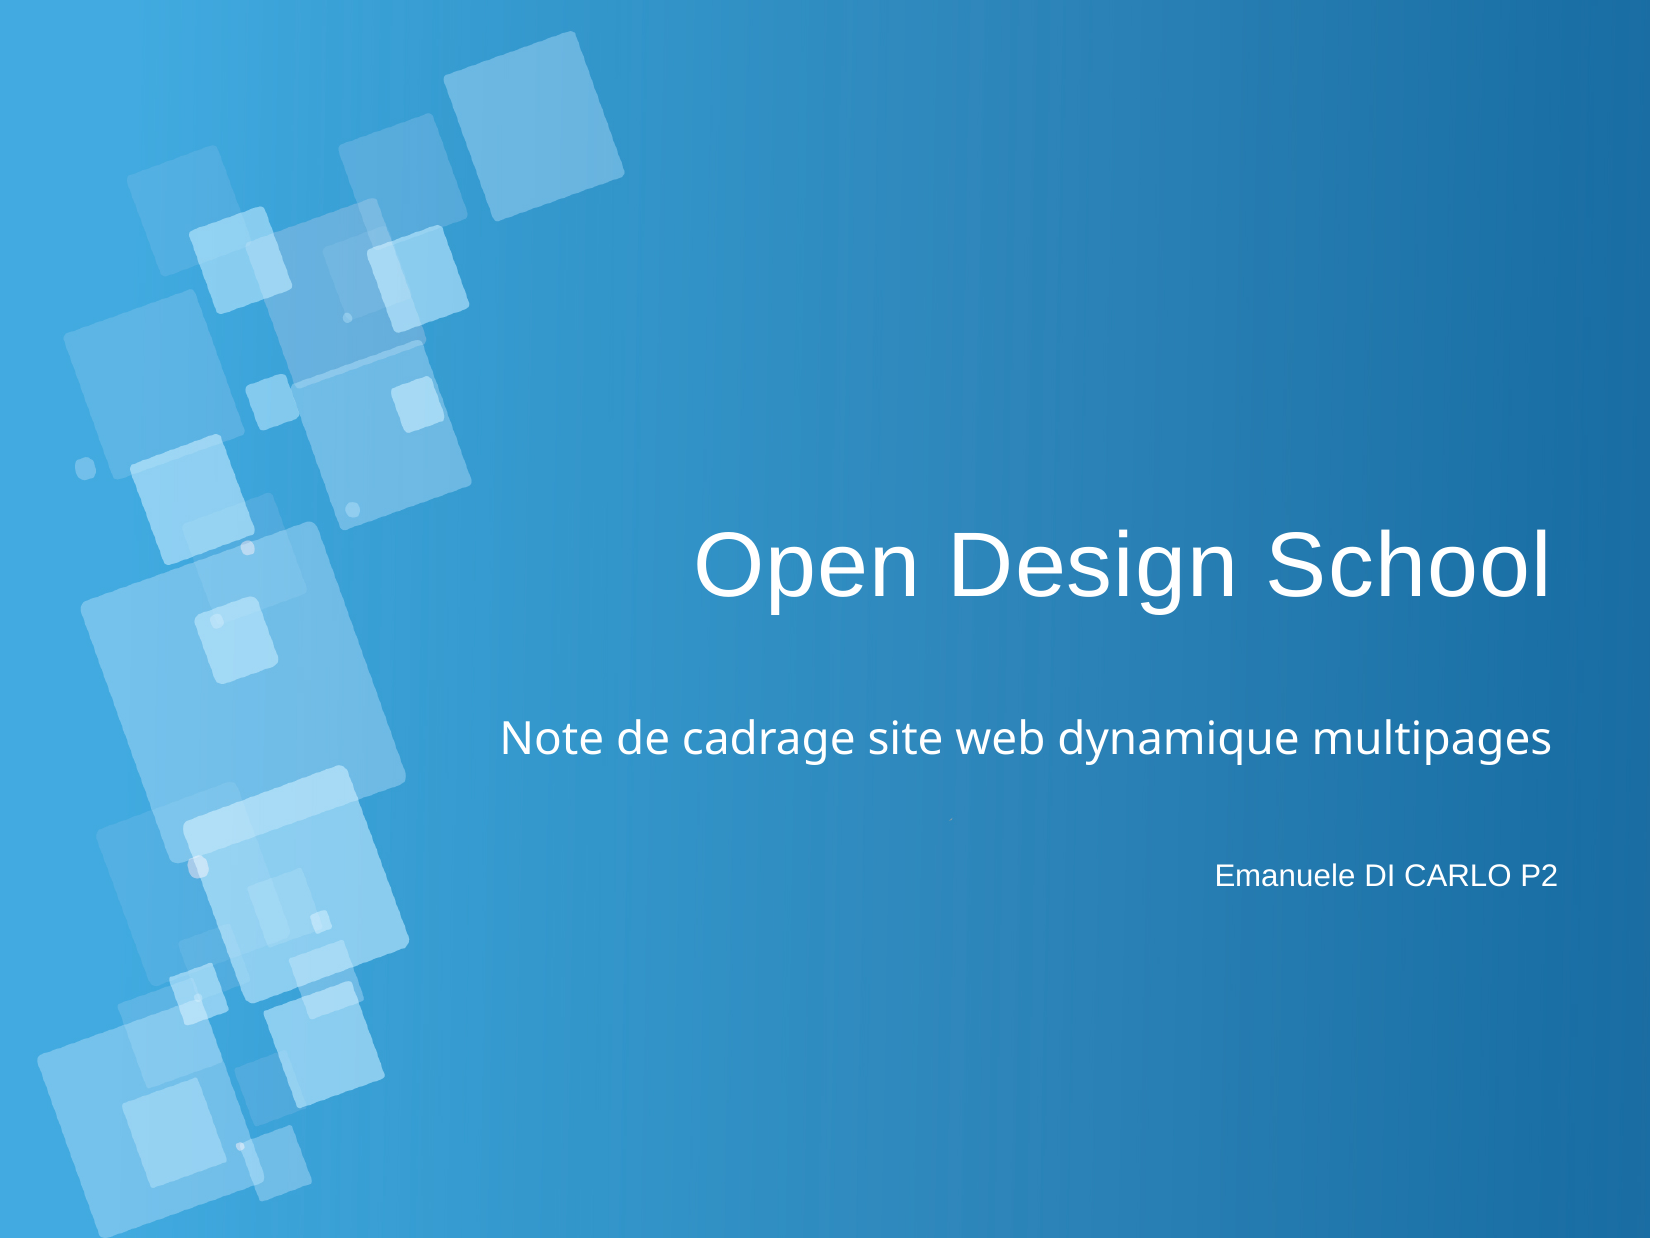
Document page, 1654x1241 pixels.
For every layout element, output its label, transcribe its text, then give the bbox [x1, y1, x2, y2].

title Open Design School [627, 467, 1554, 647]
text_box Emanuele DI CARLO P2 [1199, 850, 1575, 944]
picture [0, 0, 1650, 1238]
subtitle Note de cadrage site web dynamique multipages [412, 656, 1554, 818]
